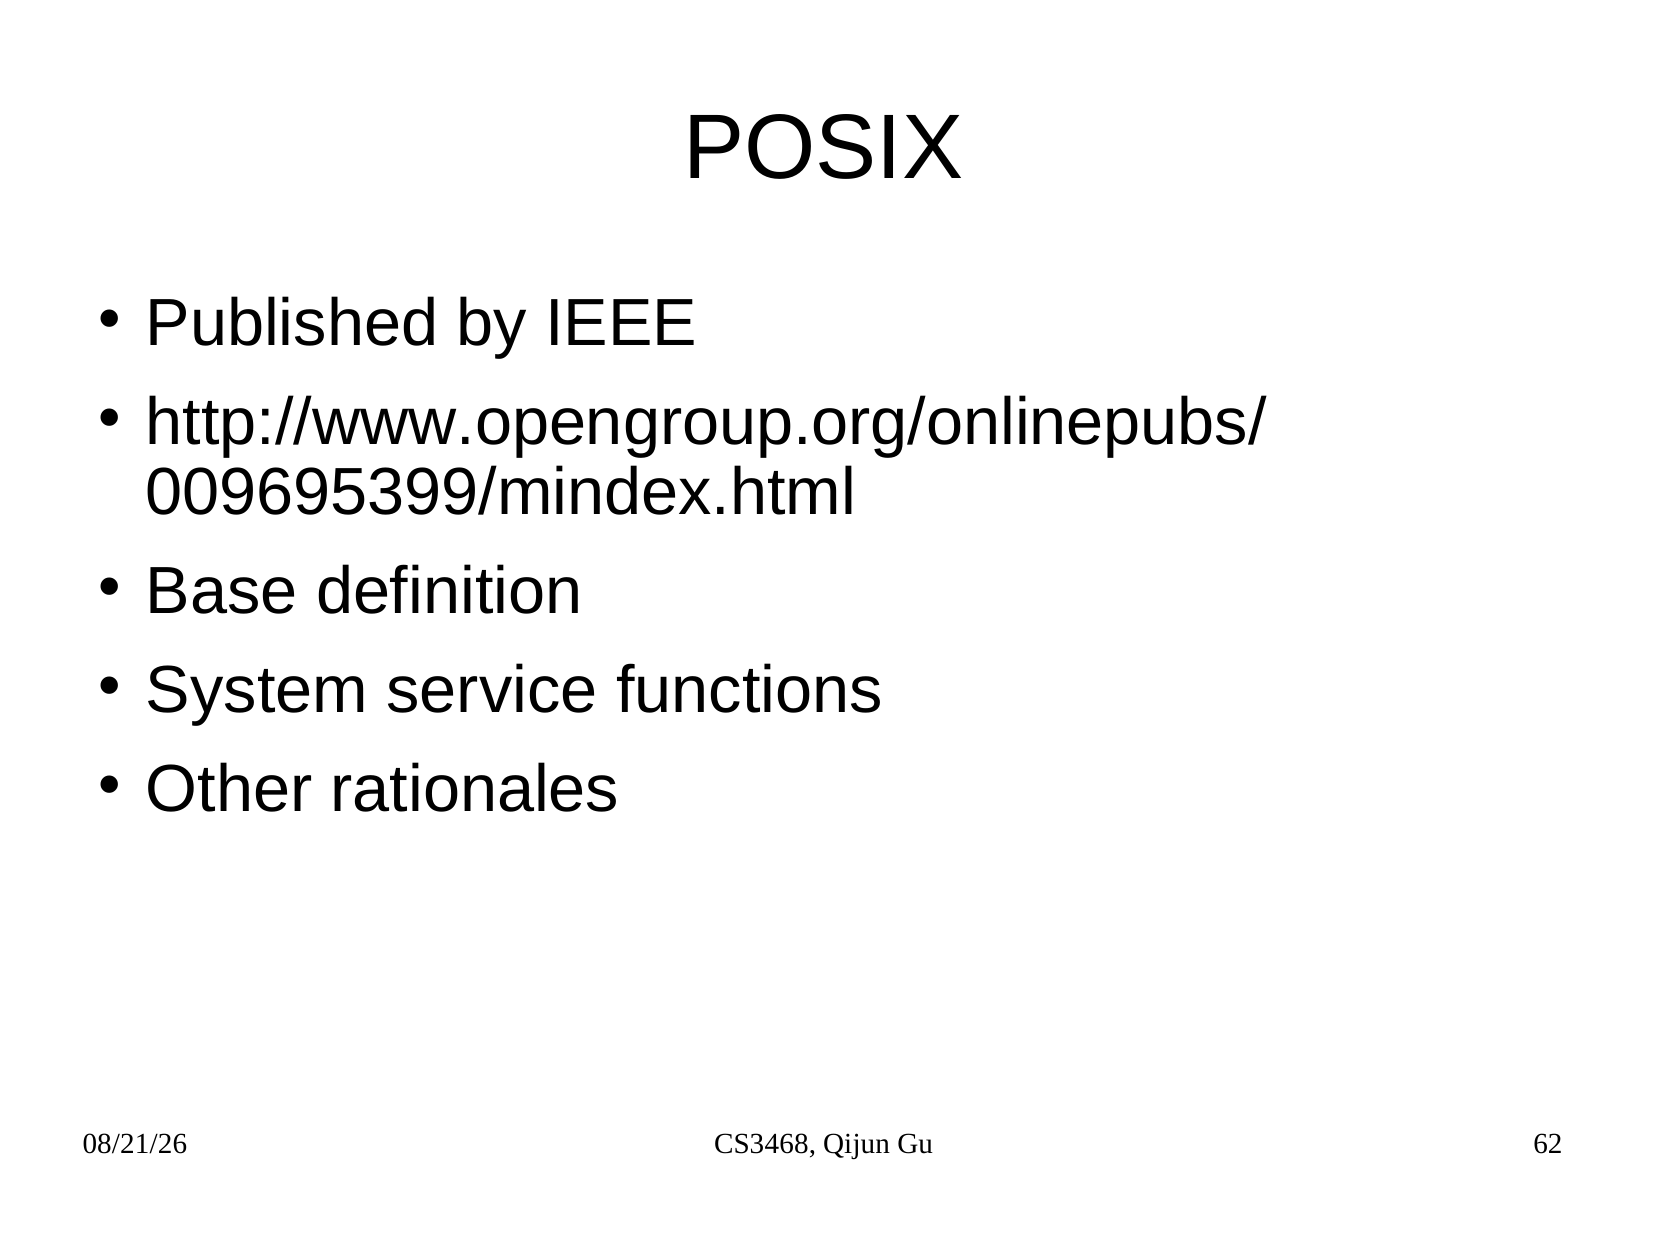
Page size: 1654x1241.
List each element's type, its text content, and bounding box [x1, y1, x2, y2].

title POSIX [82, 56, 1565, 243]
list Published by IEEE http://www.opengroup.org/onlinepubs/009695399/mindex.html Base definition System service functions Other rationales [82, 290, 1565, 1088]
